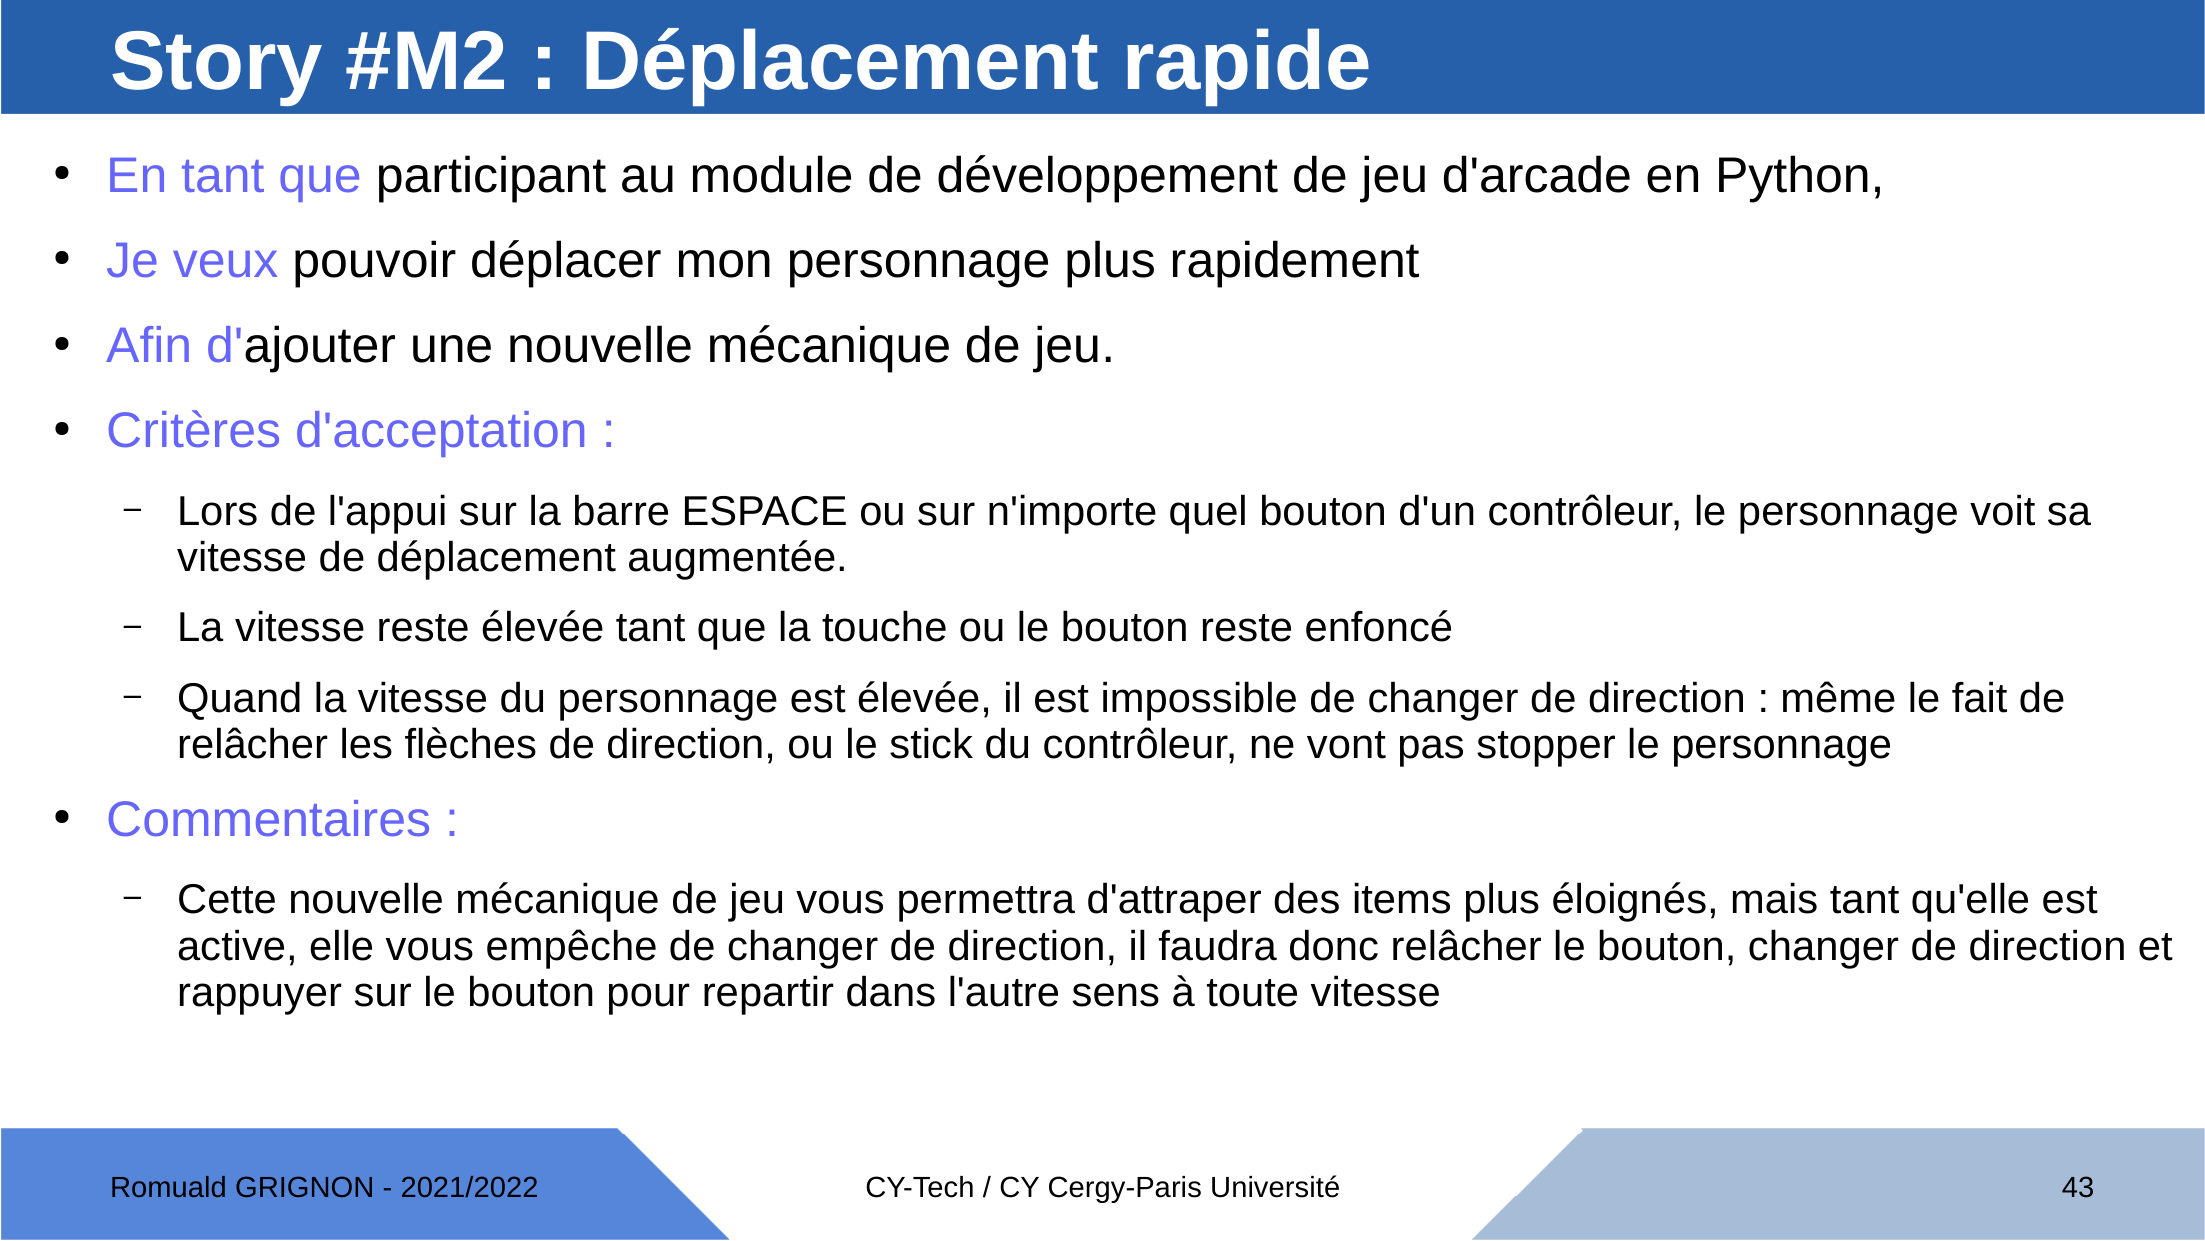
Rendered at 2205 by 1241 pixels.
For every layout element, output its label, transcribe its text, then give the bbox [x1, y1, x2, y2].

list En tant que participant au module de développement de jeu d'arcade en Python, Je veux pouvoir déplacer mon personnage plus rapidement Afin d'ajouter une nouvelle mécanique de jeu. Critères d'acceptation : Lors de l'appui sur la barre ESPACE ou sur n'importe quel bouton d'un contrôleur, le personnage voit sa vitesse de déplacement augmentée. La vitesse reste élevée tant que la touche ou le bouton reste enfoncé Quand la vitesse du personnage est élevée, il est impossible de changer de direction : même le fait de relâcher les flèches de direction, ou le stick du contrôleur, ne vont pas stopper le personnage Commentaires : Cette nouvelle mécanique de jeu vous permettra d'attraper des items plus éloignés, mais tant qu'elle est active, elle vous empêche de changer de direction, il faudra donc relâcher le bouton, changer de direction et rappuyer sur le bouton pour repartir dans l'autre sens à toute vitesse [35, 217, 2186, 1087]
title Story #M2 : Déplacement rapide [110, 49, 2095, 217]
picture [0, 0, 2205, 1241]
